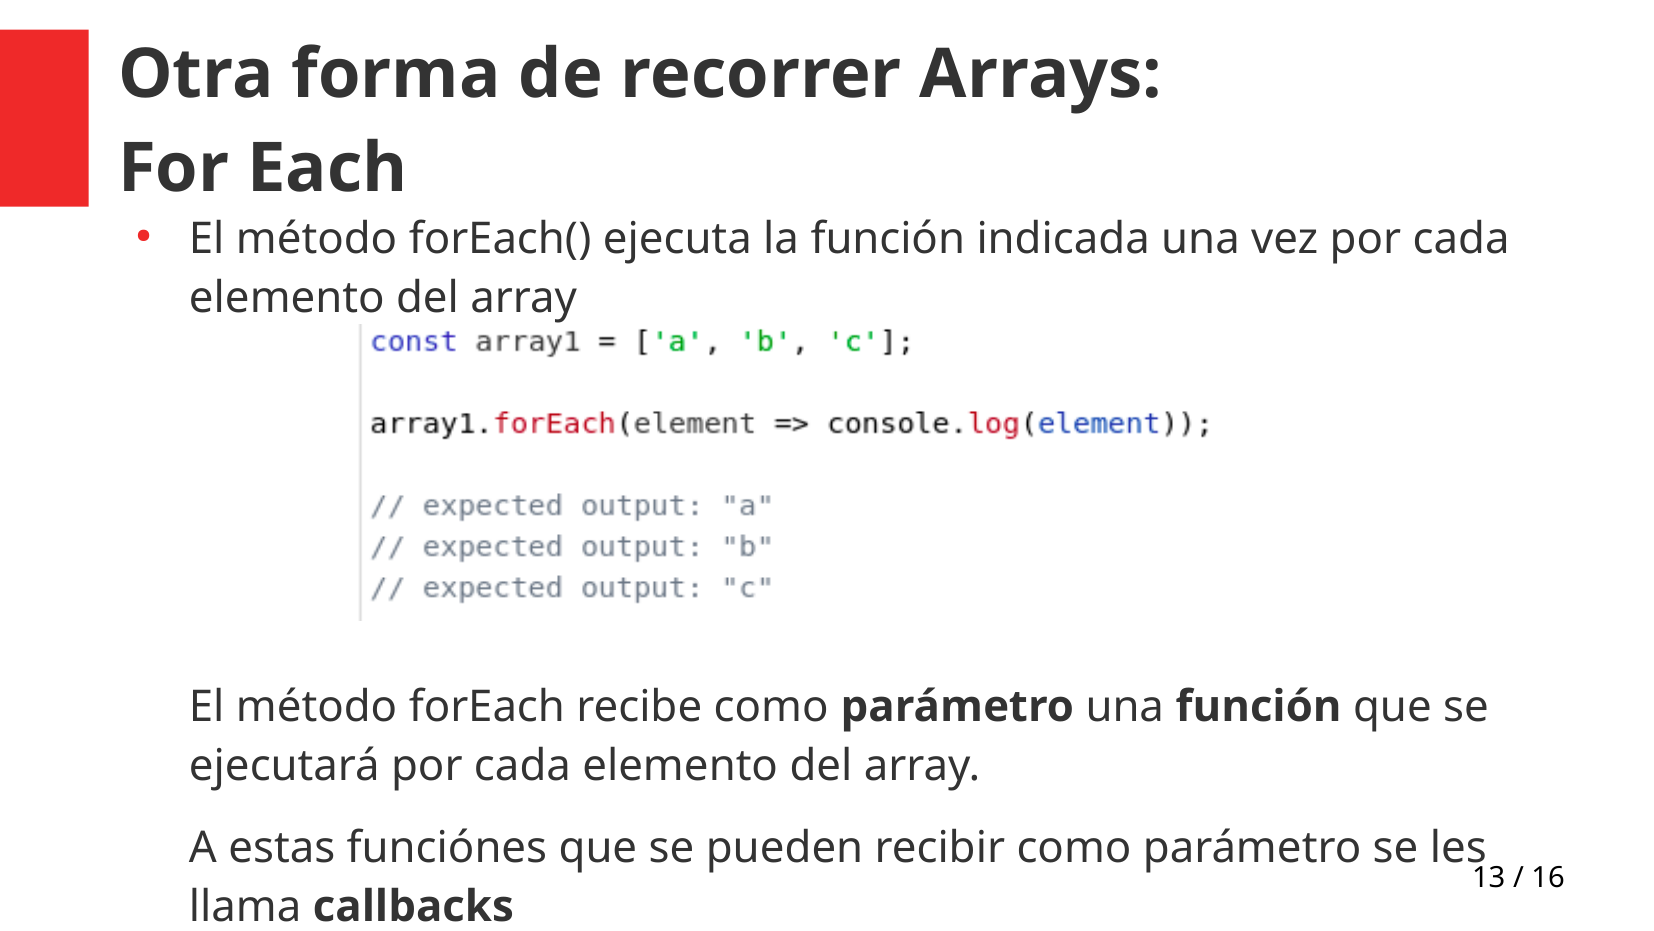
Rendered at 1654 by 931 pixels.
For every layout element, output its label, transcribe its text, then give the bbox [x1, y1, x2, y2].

picture [358, 324, 1300, 621]
title Otra forma de recorrer Arrays: For Each [118, 29, 1595, 206]
list El método forEach() ejecuta la función indicada una vez por cada elemento del array El método forEach recibe como parámetro una función que se ejecutará por cada elemento del array. A estas funciónes que se pueden recibir como parámetro se les llama callbacks [118, 206, 1595, 768]
